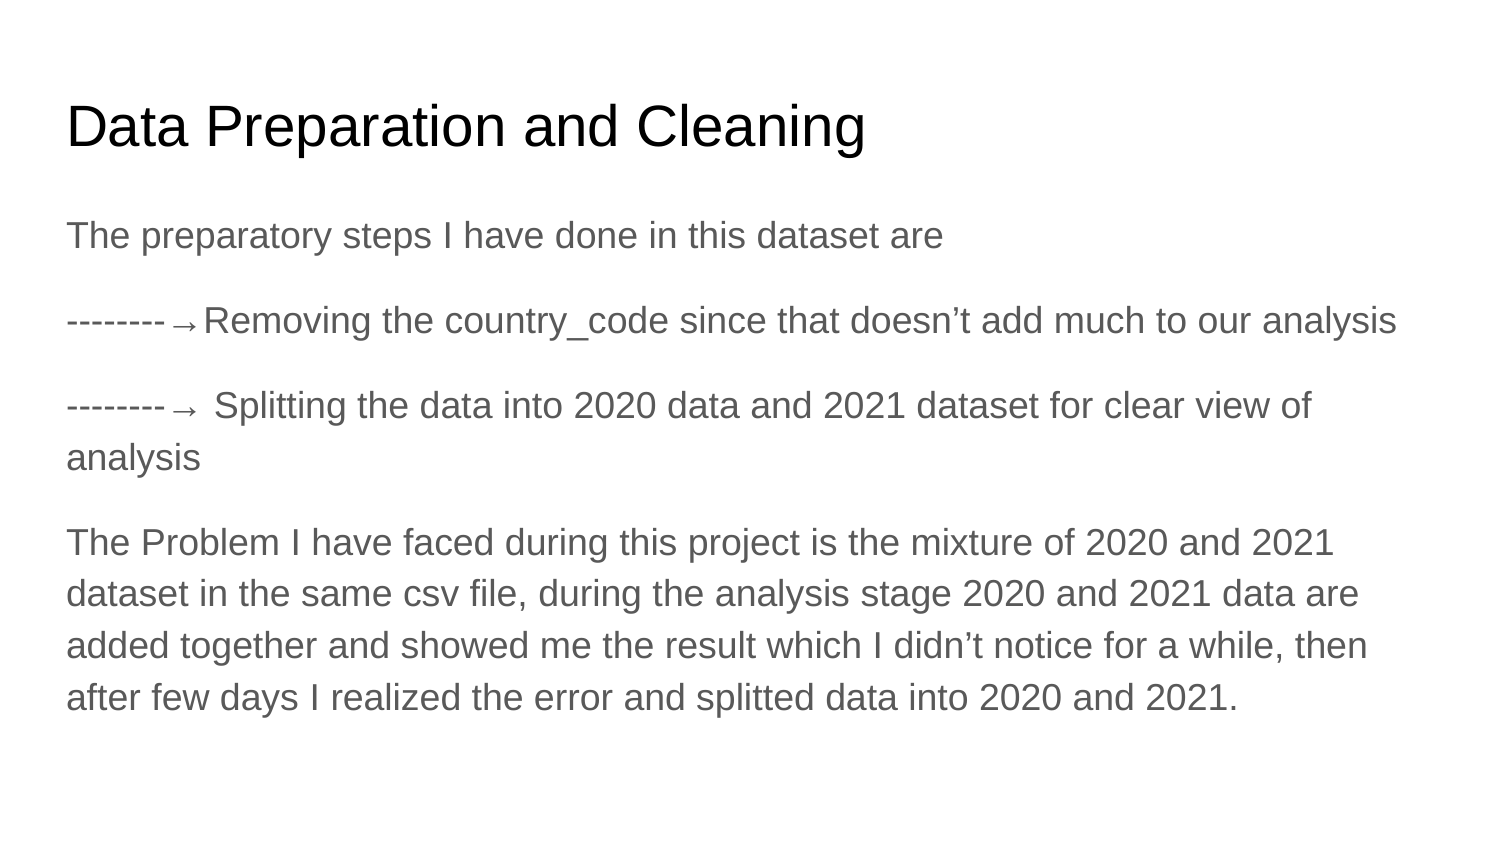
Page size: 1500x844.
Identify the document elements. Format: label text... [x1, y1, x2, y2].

list The preparatory steps I have done in this dataset are --------→Removing the country_code since that doesn’t add much to our analysis --------→ Splitting the data into 2020 data and 2021 dataset for clear view of analysis The Problem I have faced during this project is the mixture of 2020 and 2021 dataset in the same csv file, during the analysis stage 2020 and 2021 data are added together and showed me the result which I didn’t notice for a while, then after few days I realized the error and splitted data into 2020 and 2021. [51, 189, 1449, 750]
title Data Preparation and Cleaning [51, 72, 1449, 167]
